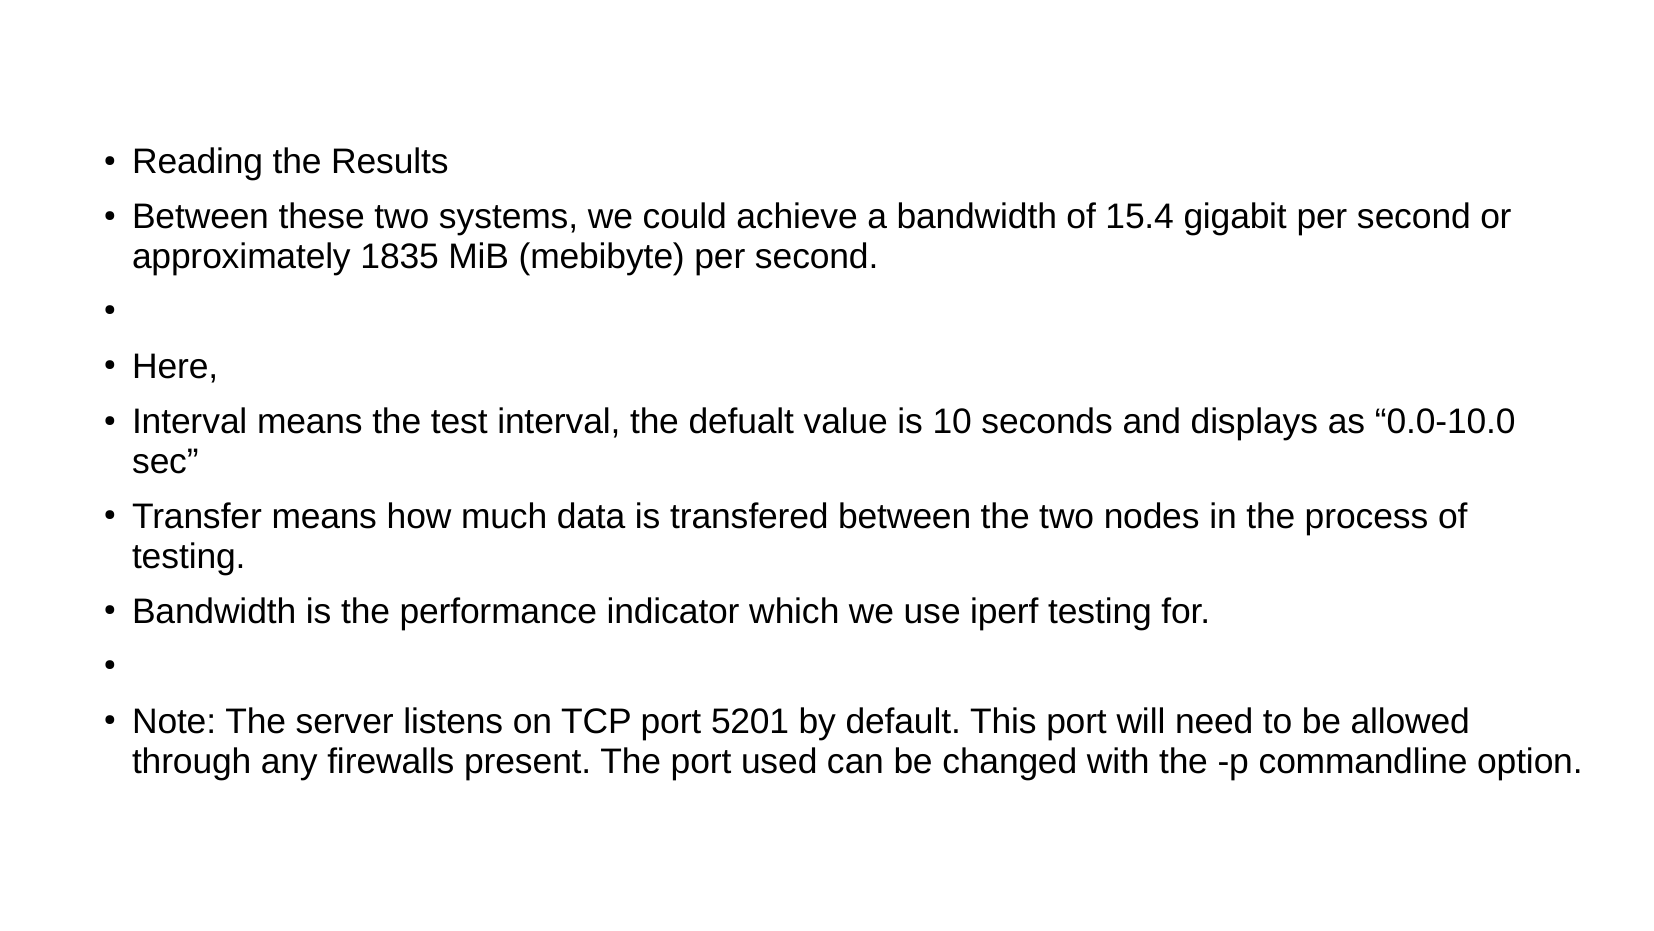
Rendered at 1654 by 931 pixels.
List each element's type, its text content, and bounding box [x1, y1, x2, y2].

list Reading the Results Between these two systems, we could achieve a bandwidth of 15.4 gigabit per second or approximately 1835 MiB (mebibyte) per second. Here, Interval means the test interval, the defualt value is 10 seconds and displays as “0.0-10.0 sec” Transfer means how much data is transfered between the two nodes in the process of testing. Bandwidth is the performance indicator which we use iperf testing for. Note: The server listens on TCP port 5201 by default. This port will need to be allowed through any firewalls present. The port used can be changed with the -p commandline option. [94, 141, 1583, 792]
